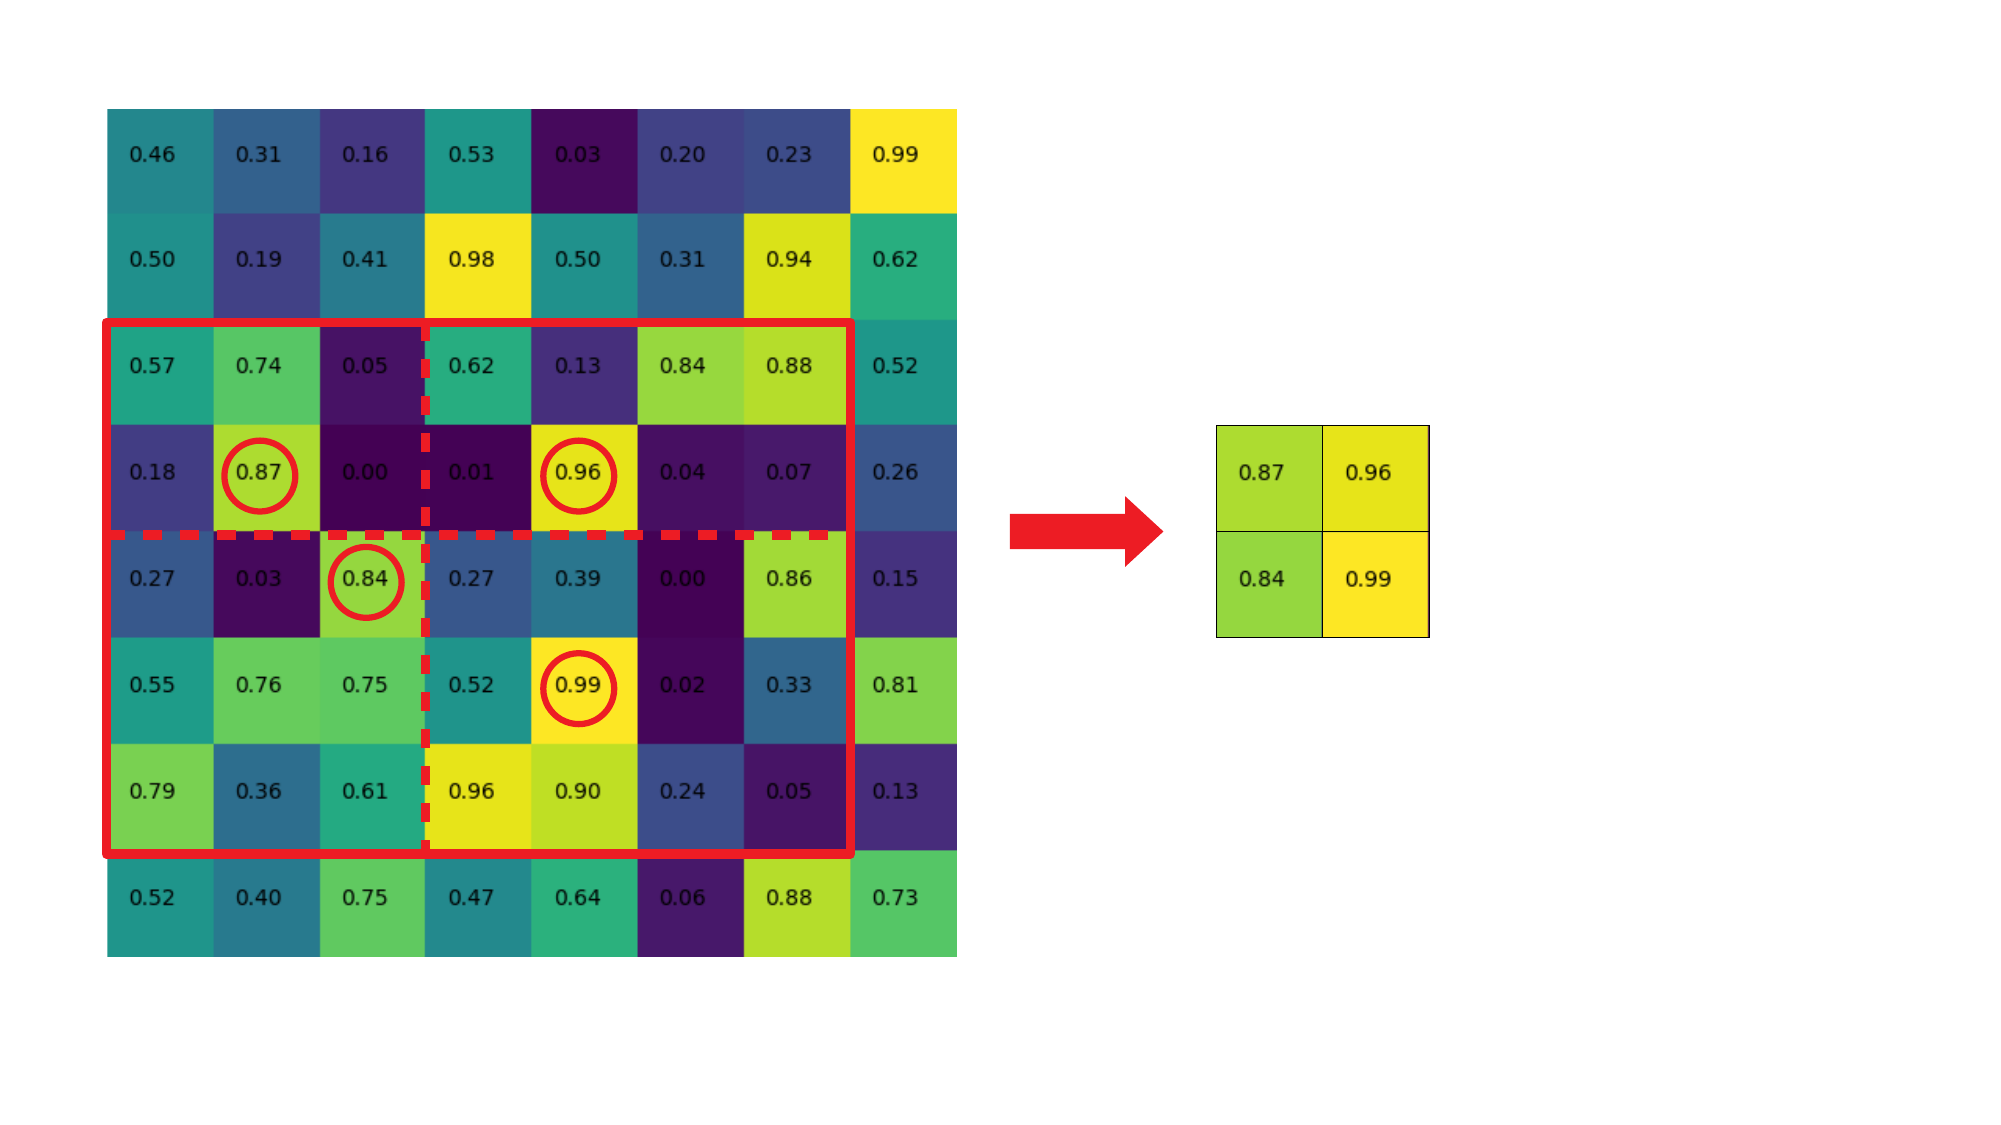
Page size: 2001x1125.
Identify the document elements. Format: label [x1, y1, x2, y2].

picture [1216, 425, 1430, 638]
text_box [1009, 496, 1164, 567]
picture [106, 109, 957, 957]
picture [111, 327, 846, 849]
